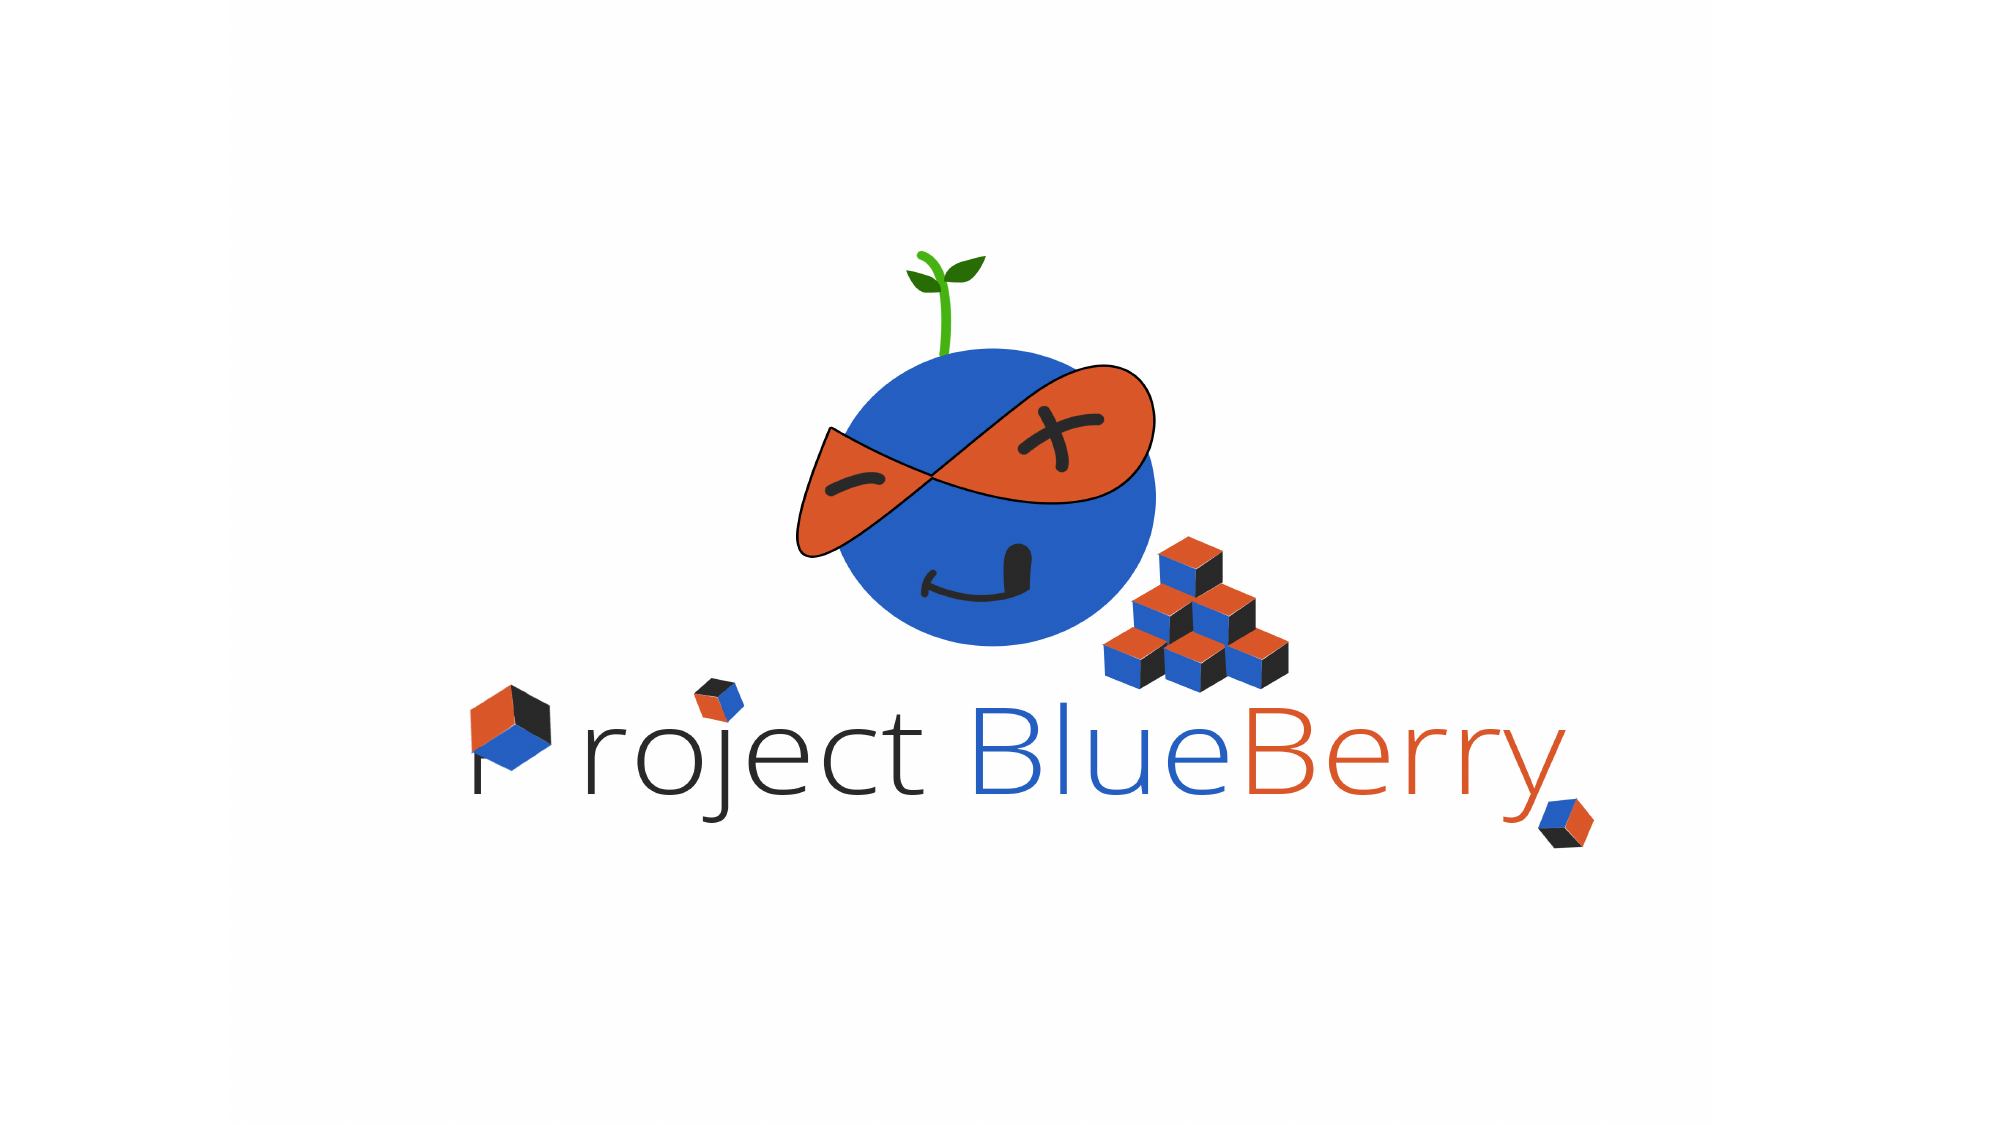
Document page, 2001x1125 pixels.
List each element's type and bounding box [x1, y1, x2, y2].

picture [229, 0, 1712, 1125]
